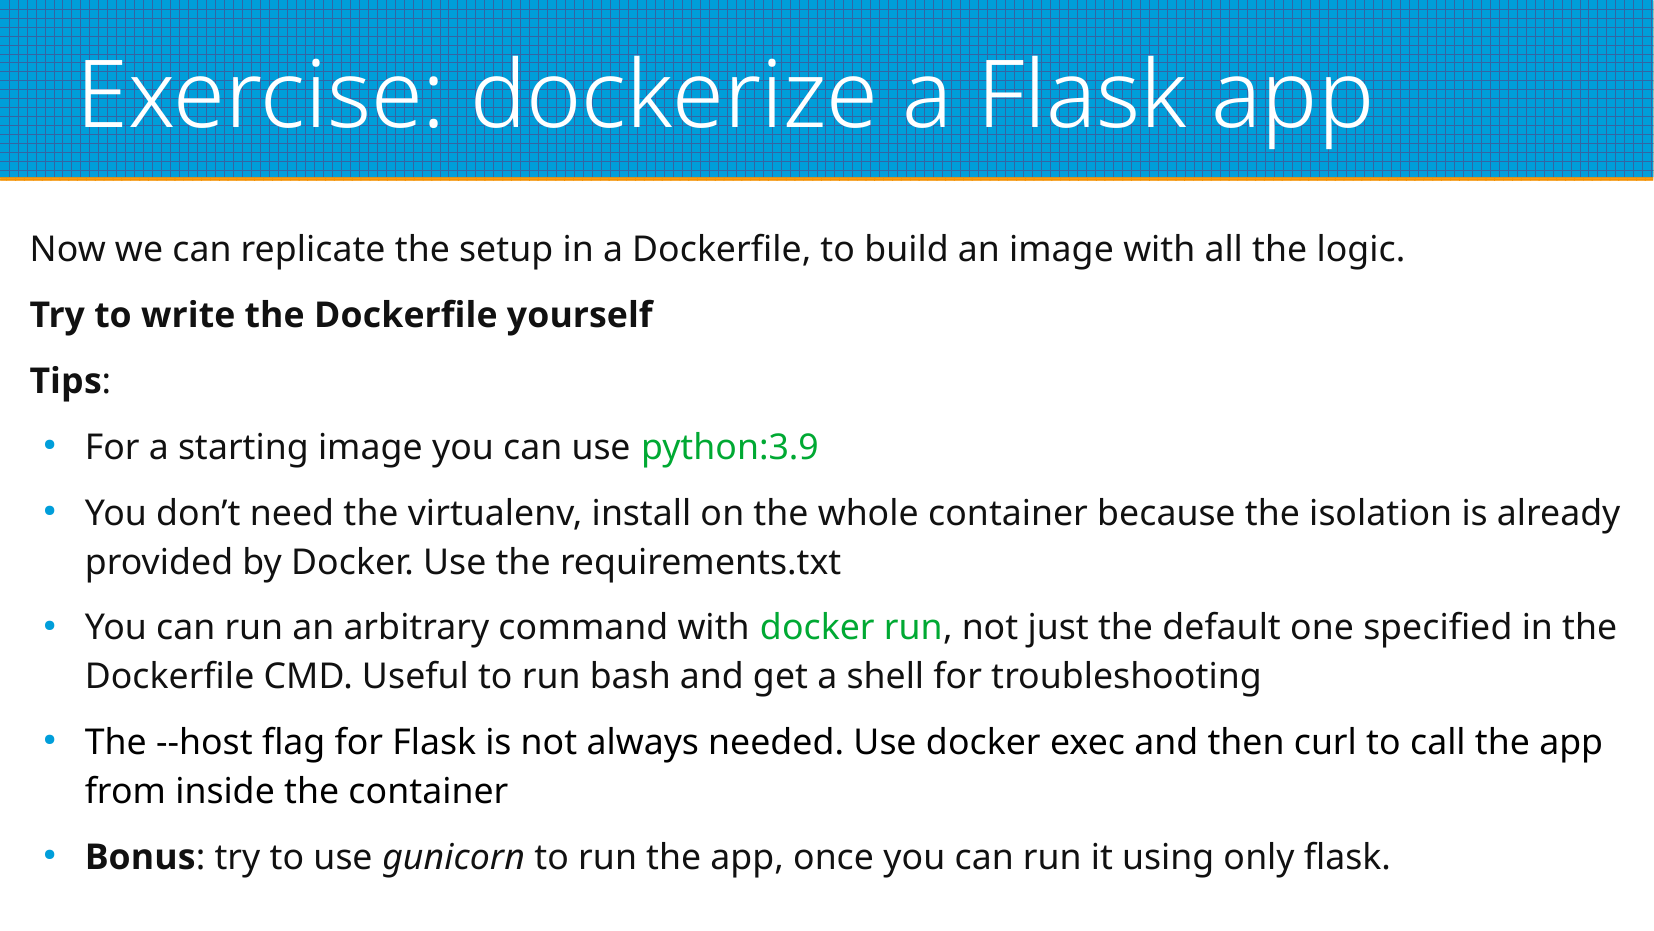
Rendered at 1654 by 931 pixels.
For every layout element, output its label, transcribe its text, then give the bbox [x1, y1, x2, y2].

list Now we can replicate the setup in a Dockerfile, to build an image with all the logic. Try to write the Dockerfile yourself Tips: For a starting image you can use python:3.9 You don’t need the virtualenv, install on the whole container because the isolation is already provided by Docker. Use the requirements.txt You can run an arbitrary command with docker run, not just the default one specified in the Dockerfile CMD. Useful to run bash and get a shell for troubleshooting The --host flag for Flask is not always needed. Use docker exec and then curl to call the app from inside the container Bonus: try to use gunicorn to run the app, once you can run it using only flask. [29, 223, 1625, 886]
title Exercise: dockerize a Flask app [76, 0, 1565, 156]
